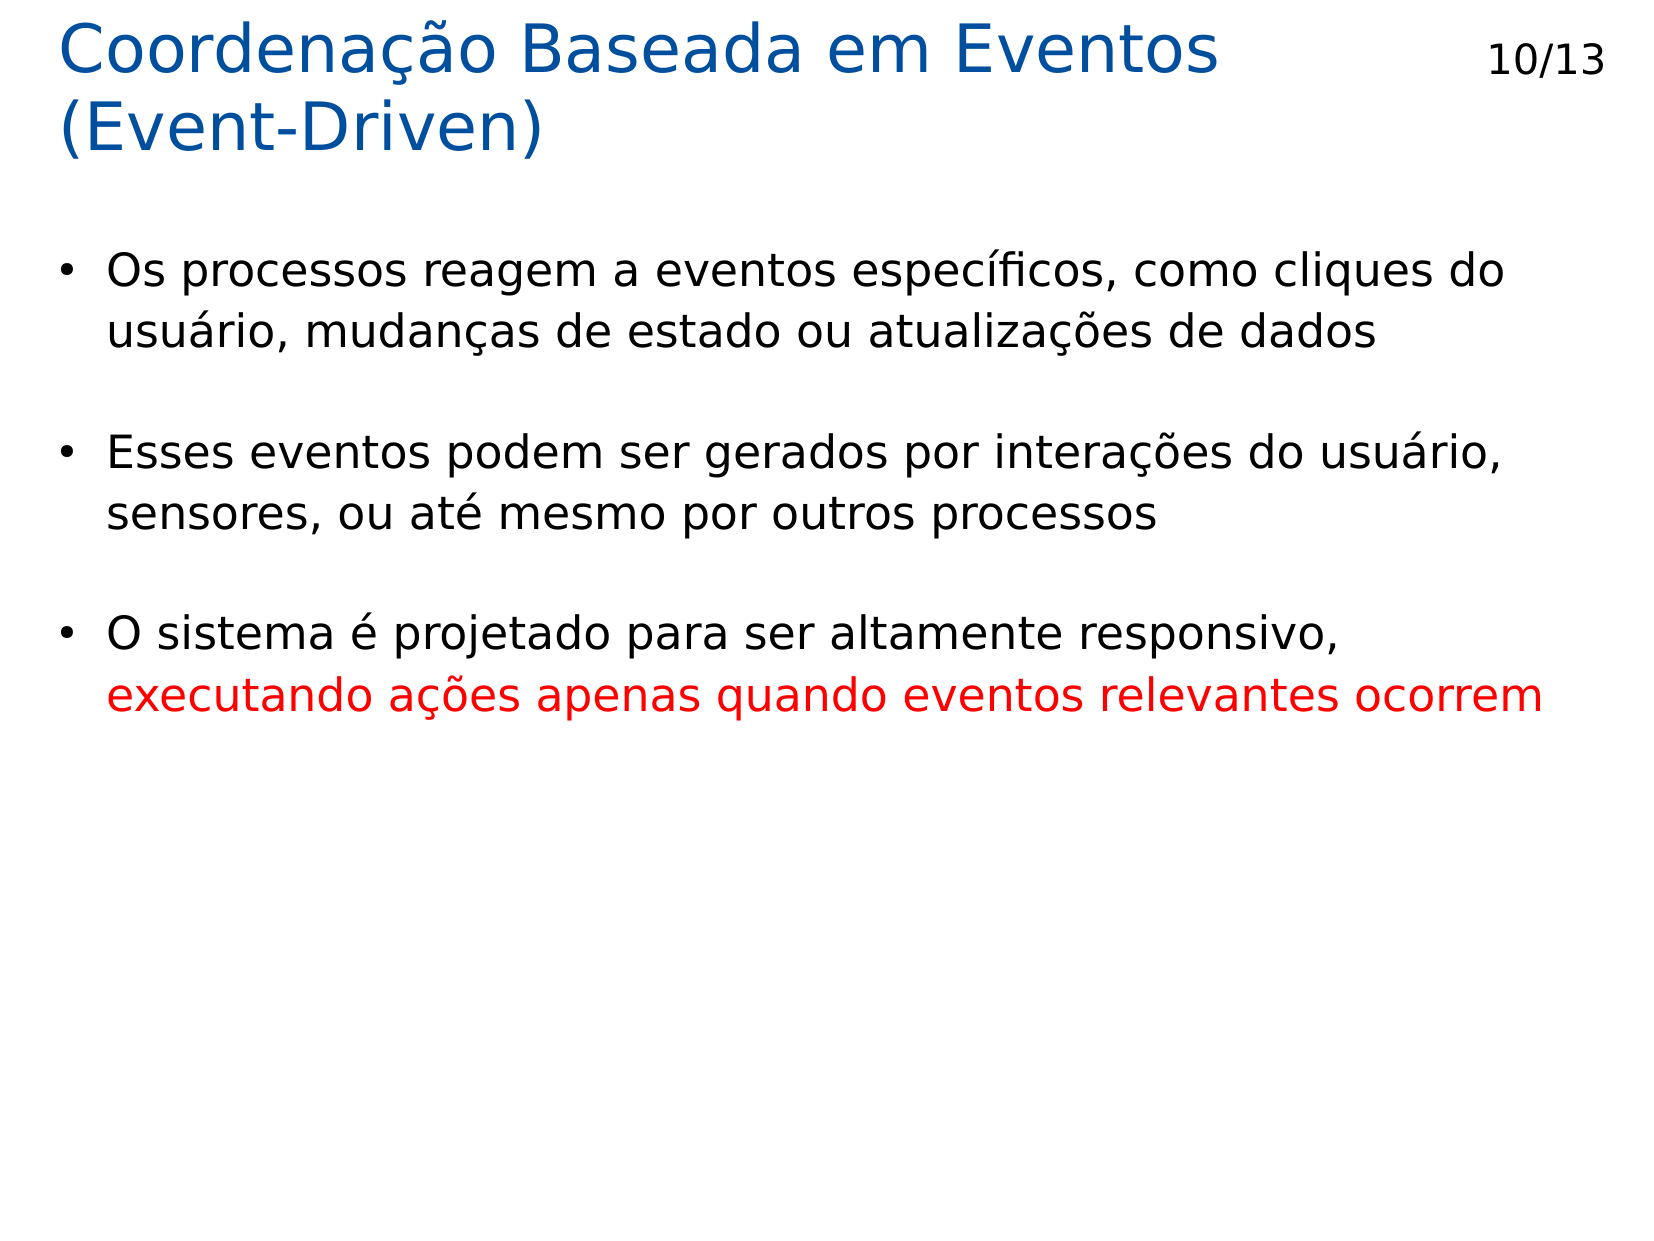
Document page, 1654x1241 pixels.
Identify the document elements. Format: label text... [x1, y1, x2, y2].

title Coordenação Baseada em Eventos (Event-Driven) [59, 10, 1506, 167]
list Os processos reagem a eventos específicos, como cliques do usuário, mudanças de estado ou atualizações de dados Esses eventos podem ser gerados por interações do usuário, sensores, ou até mesmo por outros processos O sistema é projetado para ser altamente responsivo, executando ações apenas quando eventos relevantes ocorrem [59, 236, 1595, 1211]
